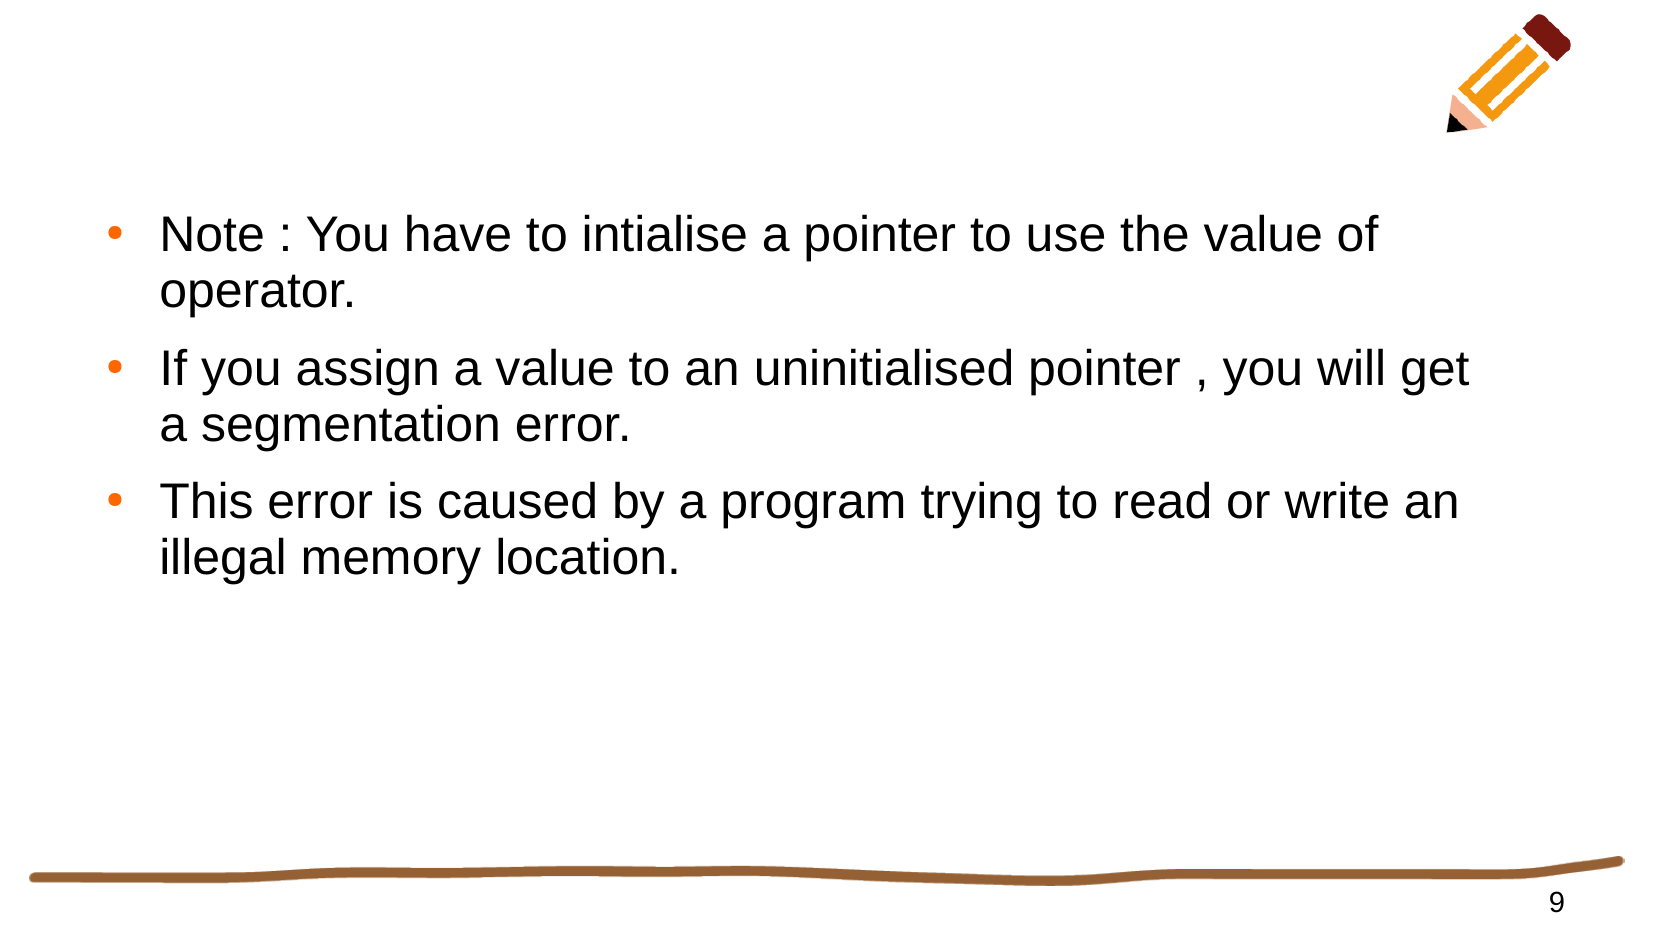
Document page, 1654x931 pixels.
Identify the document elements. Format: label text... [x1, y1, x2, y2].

list Note : You have to intialise a pointer to use the value of operator. If you assign a value to an uninitialised pointer , you will get a segmentation error. This error is caused by a program trying to read or write an illegal memory location. [88, 206, 1501, 857]
picture [29, 856, 1625, 886]
picture [1446, 14, 1571, 133]
